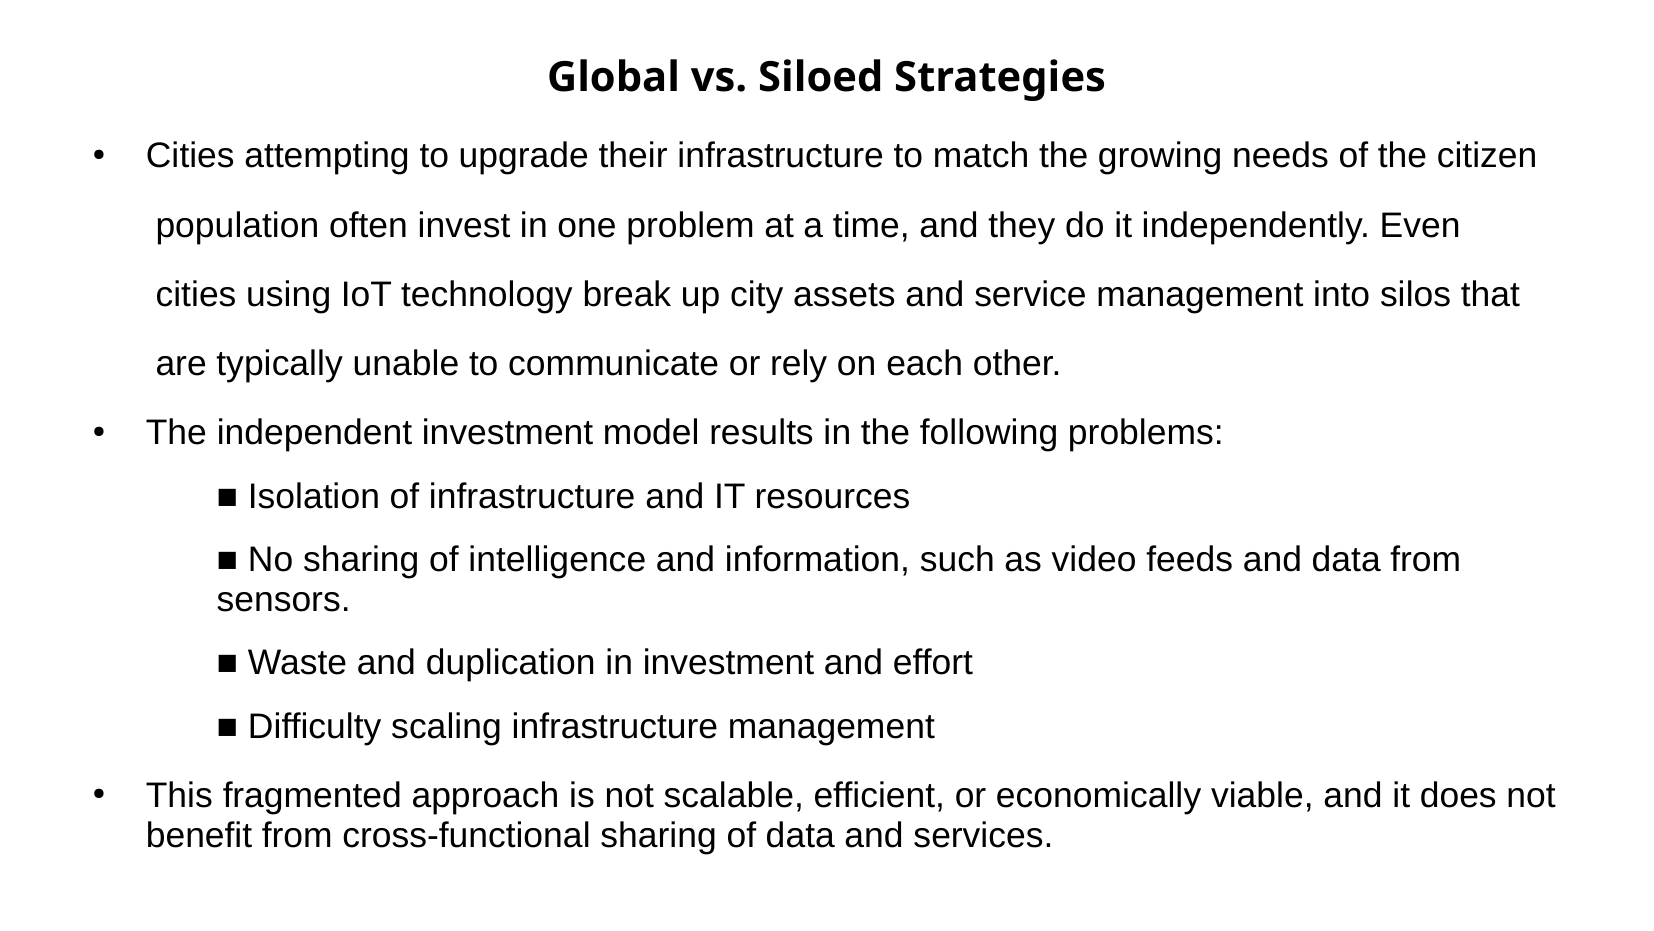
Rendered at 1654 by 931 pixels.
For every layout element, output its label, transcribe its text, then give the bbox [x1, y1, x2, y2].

list Cities attempting to upgrade their infrastructure to match the growing needs of the citizen population often invest in one problem at a time, and they do it independently. Even cities using IoT technology break up city assets and service management into silos that are typically unable to communicate or rely on each other. The independent investment model results in the following problems: ■ Isolation of infrastructure and IT resources ■ No sharing of intelligence and information, such as video feeds and data from sensors. ■ Waste and duplication in investment and effort ■ Difficulty scaling infrastructure management This fragmented approach is not scalable, efficient, or economically viable, and it does not benefit from cross-functional sharing of data and services. [75, 135, 1564, 901]
title Global vs. Siloed Strategies [82, 37, 1571, 113]
